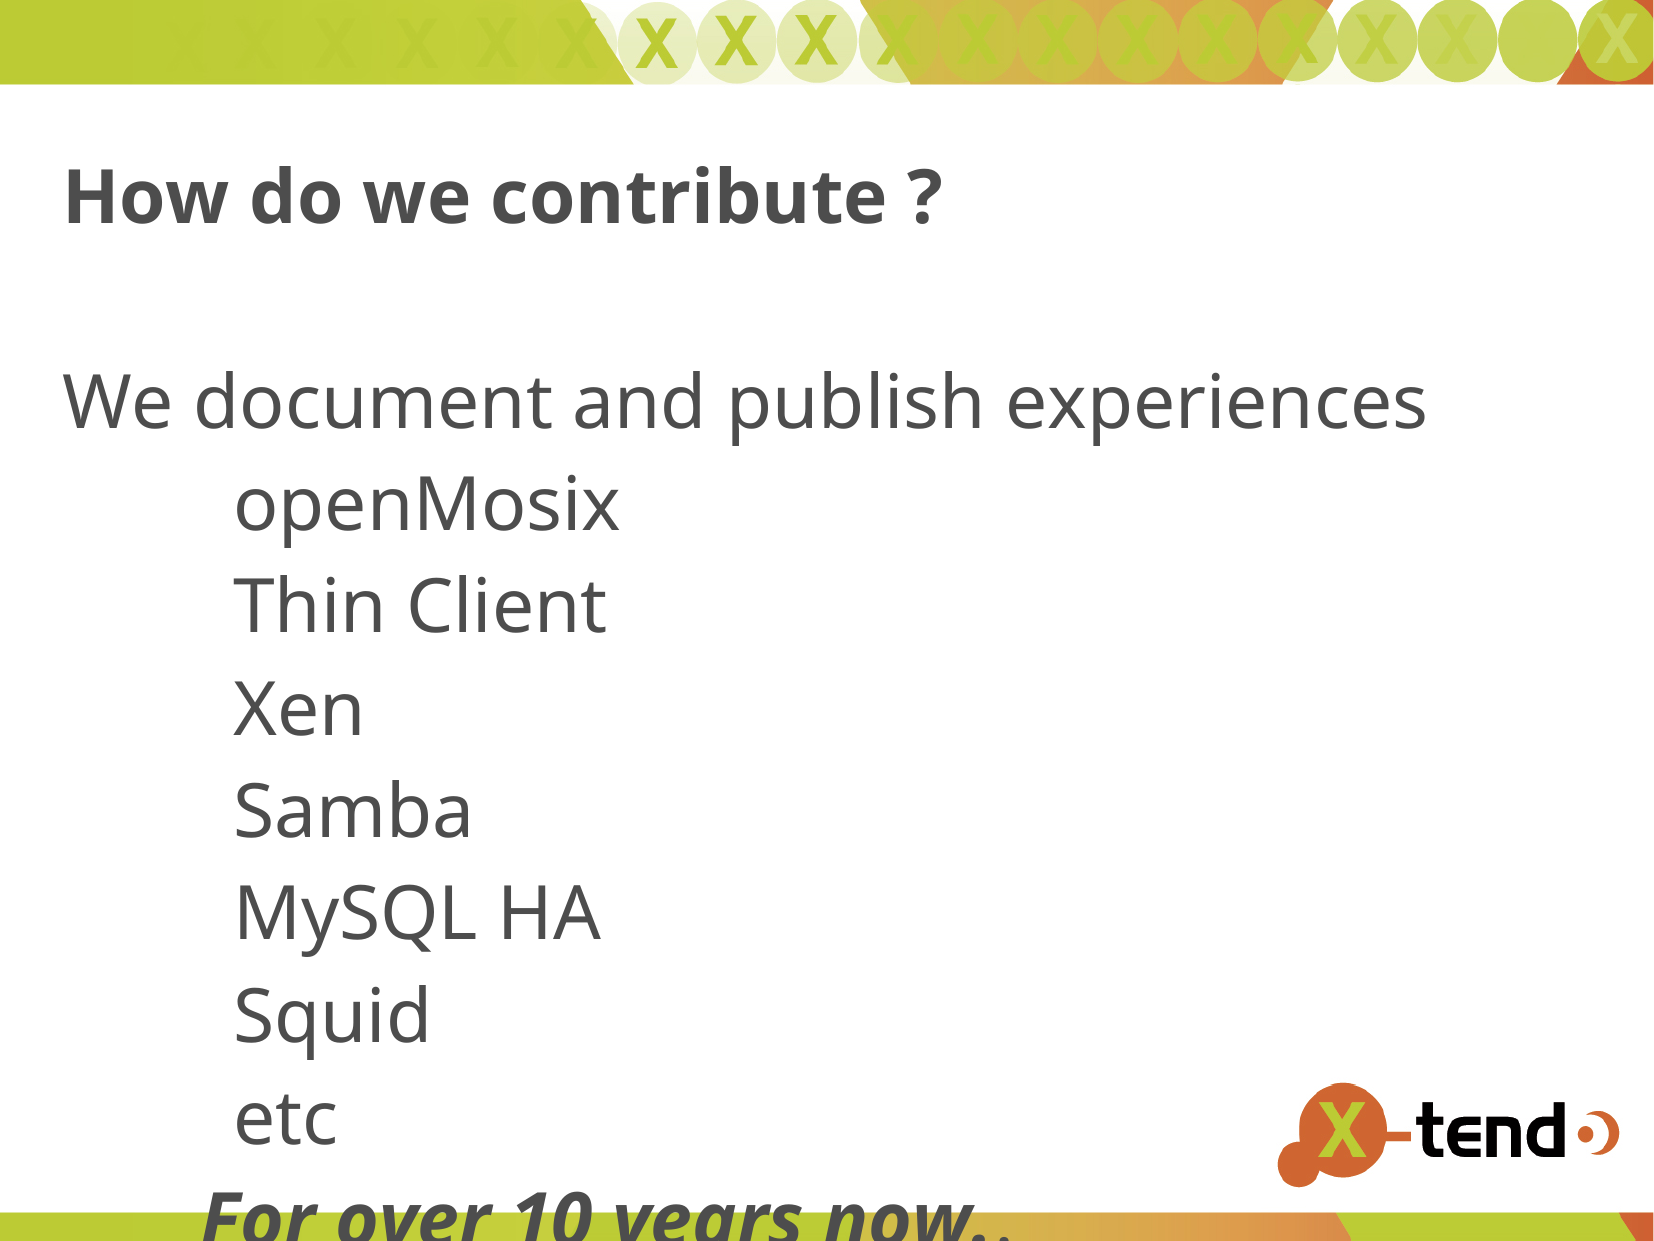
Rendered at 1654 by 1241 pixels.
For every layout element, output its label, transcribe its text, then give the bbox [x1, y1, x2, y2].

text_box How do we contribute ? We document and publish experiences openMosix Thin Client Xen Samba MySQL HA Squid etc For over 10 years now.. [47, 135, 1572, 1241]
picture [0, 0, 1654, 1241]
